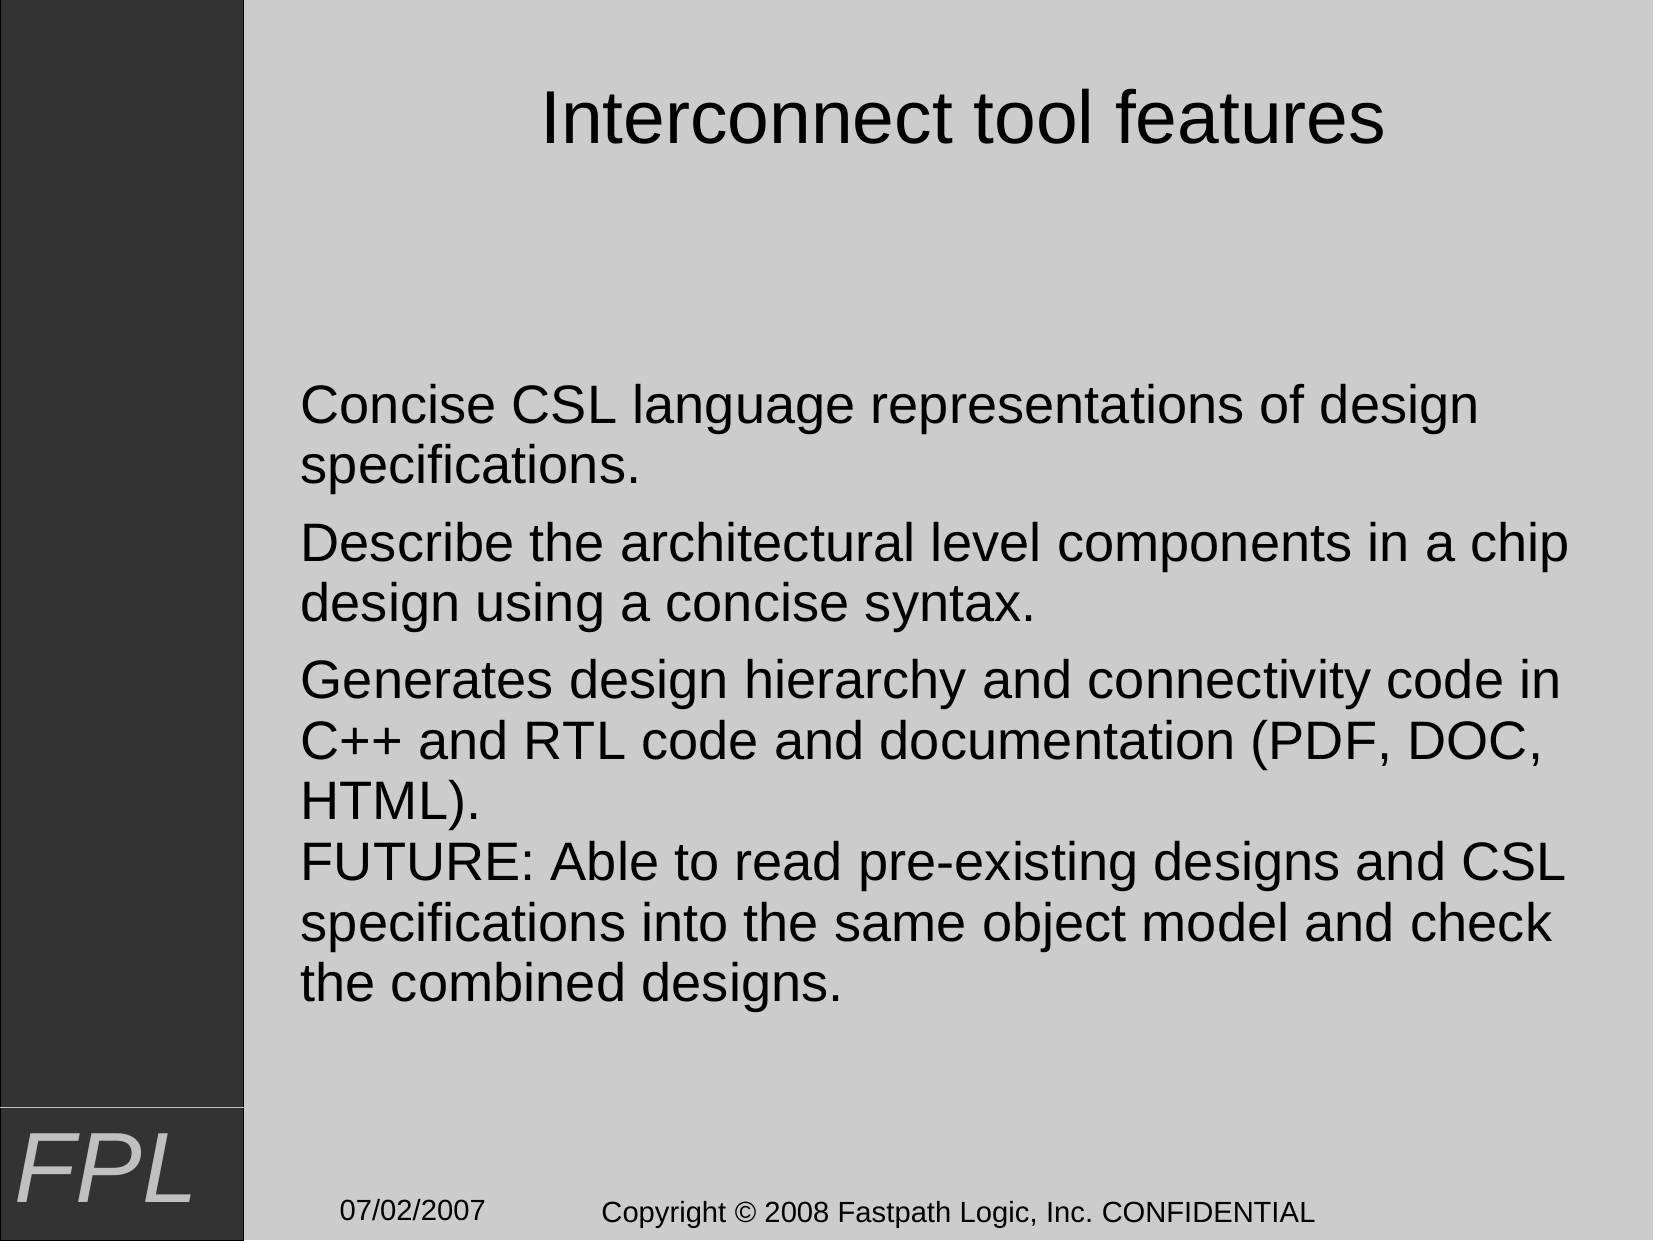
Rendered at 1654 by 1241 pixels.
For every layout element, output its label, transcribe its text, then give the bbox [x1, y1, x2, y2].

subtitle Concise CSL language representations of design specifications. Describe the architectural level components in a chip design using a concise syntax. Generates design hierarchy and connectivity code in C++ and RTL code and documentation (PDF, DOC, HTML). FUTURE: Able to read pre-existing designs and CSL specifications into the same object model and check the combined designs. [300, 112, 1613, 1241]
title Interconnect tool features [412, 9, 1515, 112]
